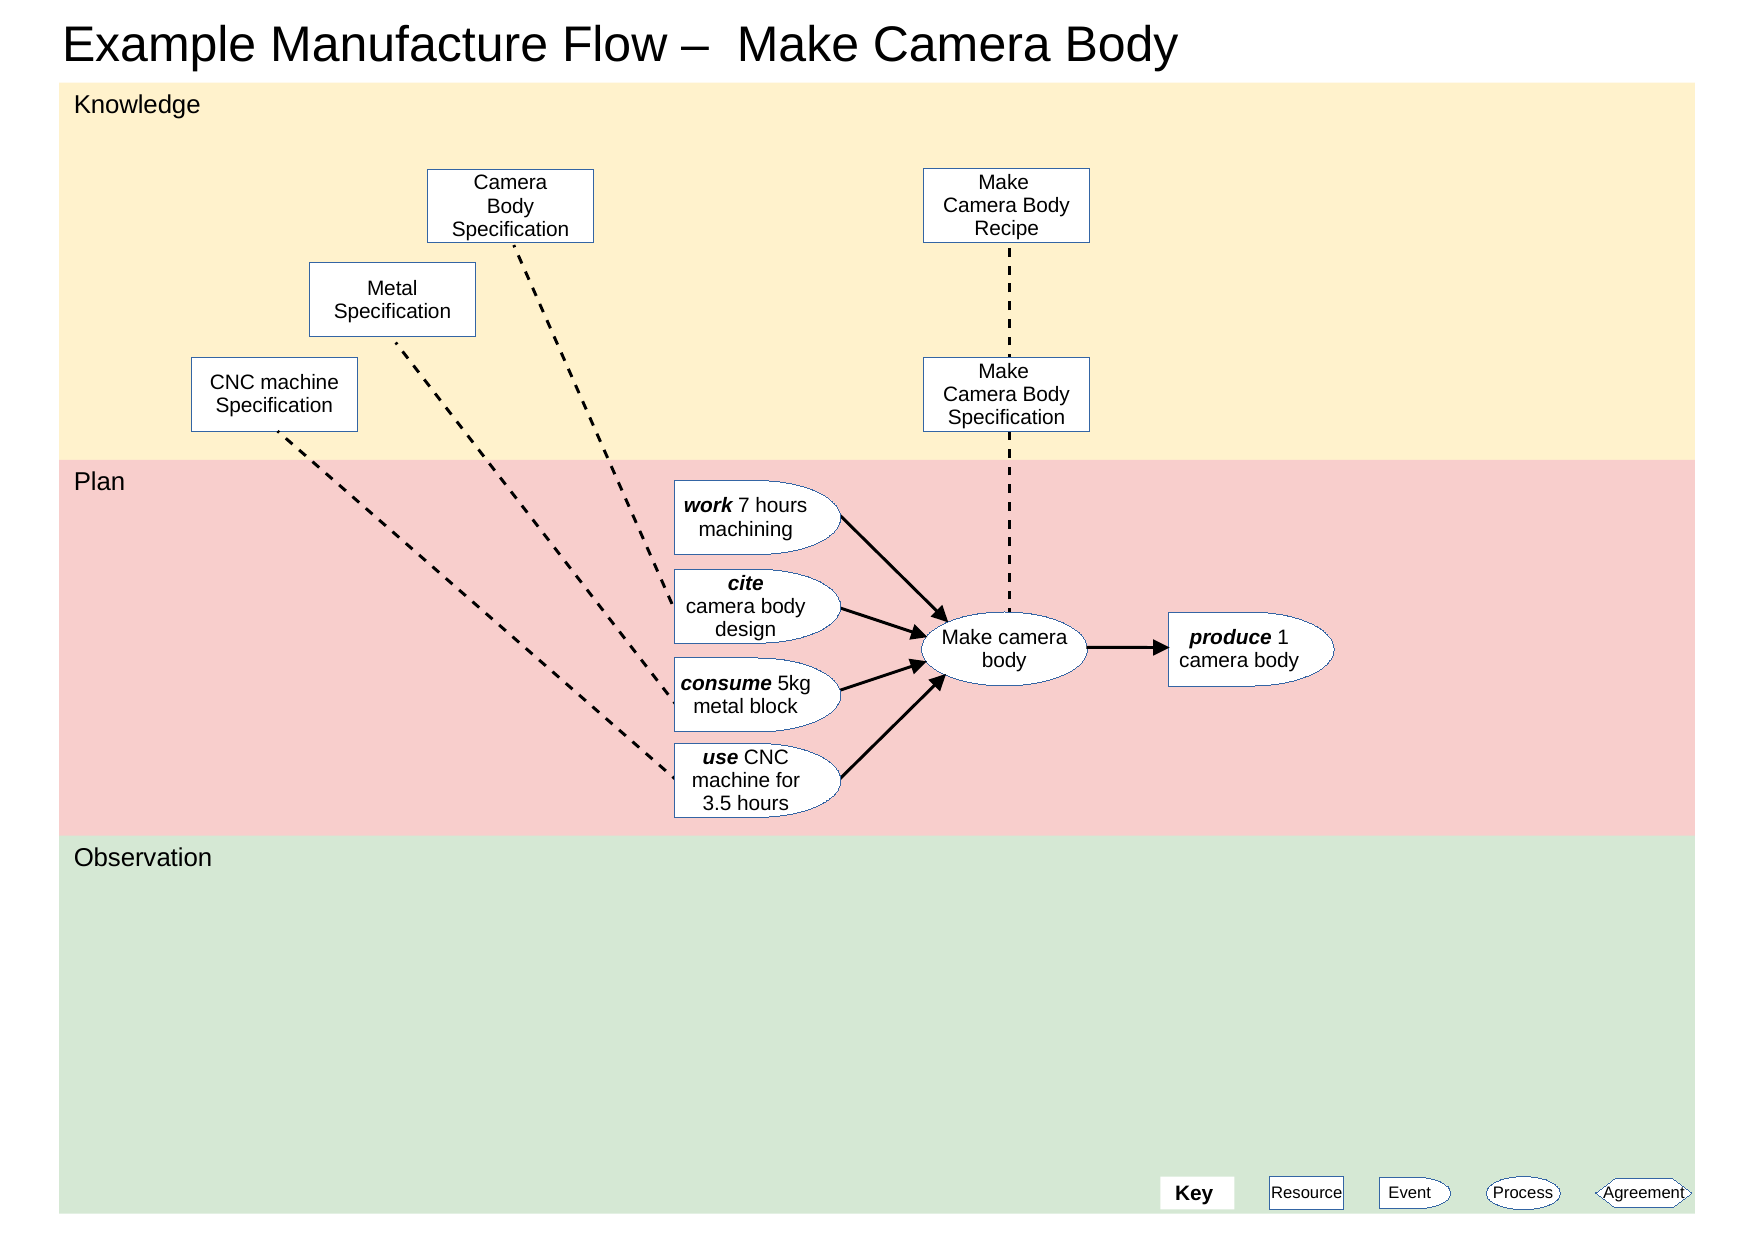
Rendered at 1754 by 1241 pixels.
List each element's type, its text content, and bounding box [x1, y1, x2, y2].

text_box Make Camera Body Specification [923, 357, 1090, 432]
text_box Observation [59, 835, 1695, 1214]
text_box produce 1 camera body [1168, 612, 1335, 687]
text_box use CNC machine for 3.5 hours [674, 743, 841, 818]
text_box work 7 hours machining [674, 480, 841, 555]
text_box cite camera body design [674, 569, 841, 644]
text_box Process [1486, 1176, 1561, 1210]
text_box Knowledge [59, 136, 1695, 459]
text_box Camera Body Specification [427, 169, 594, 243]
text_box Make camera body [921, 611, 1088, 686]
text_box Resource [1269, 1176, 1344, 1210]
text_box consume 5kg metal block [674, 657, 841, 732]
text_box Example Manufacture Flow – Make Camera Body [47, 9, 1698, 136]
text_box Make Camera Body Recipe [923, 168, 1090, 243]
text_box Plan [59, 459, 1695, 835]
text_box Agreement [1595, 1178, 1692, 1208]
text_box Event [1379, 1177, 1451, 1209]
text_box Key [1160, 1176, 1235, 1210]
text_box CNC machine Specification [191, 357, 358, 432]
text_box Metal Specification [309, 262, 476, 337]
